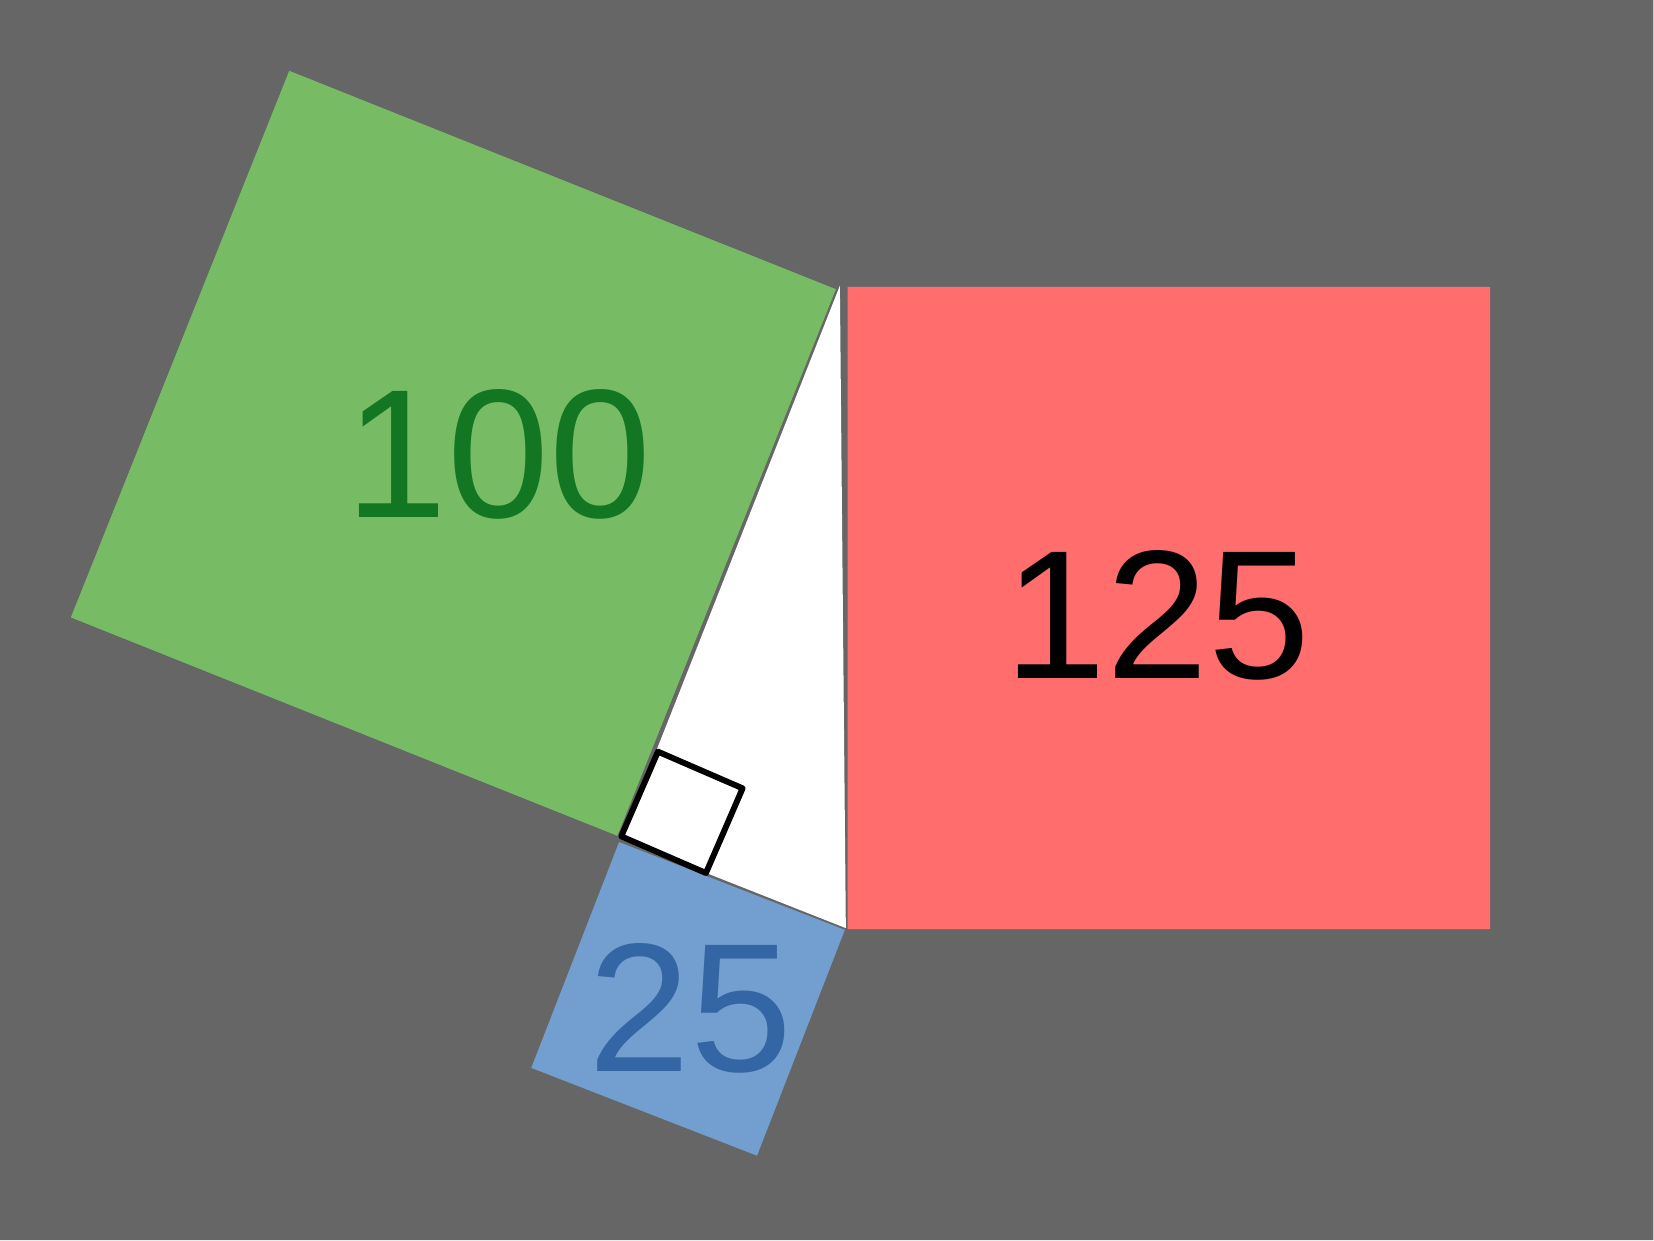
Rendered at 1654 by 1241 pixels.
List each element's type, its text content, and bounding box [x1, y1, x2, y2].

text_box 25 [574, 897, 875, 1241]
text_box 125 [989, 504, 1335, 930]
text_box [0, 0, 1654, 1241]
text_box 100 [330, 343, 674, 769]
